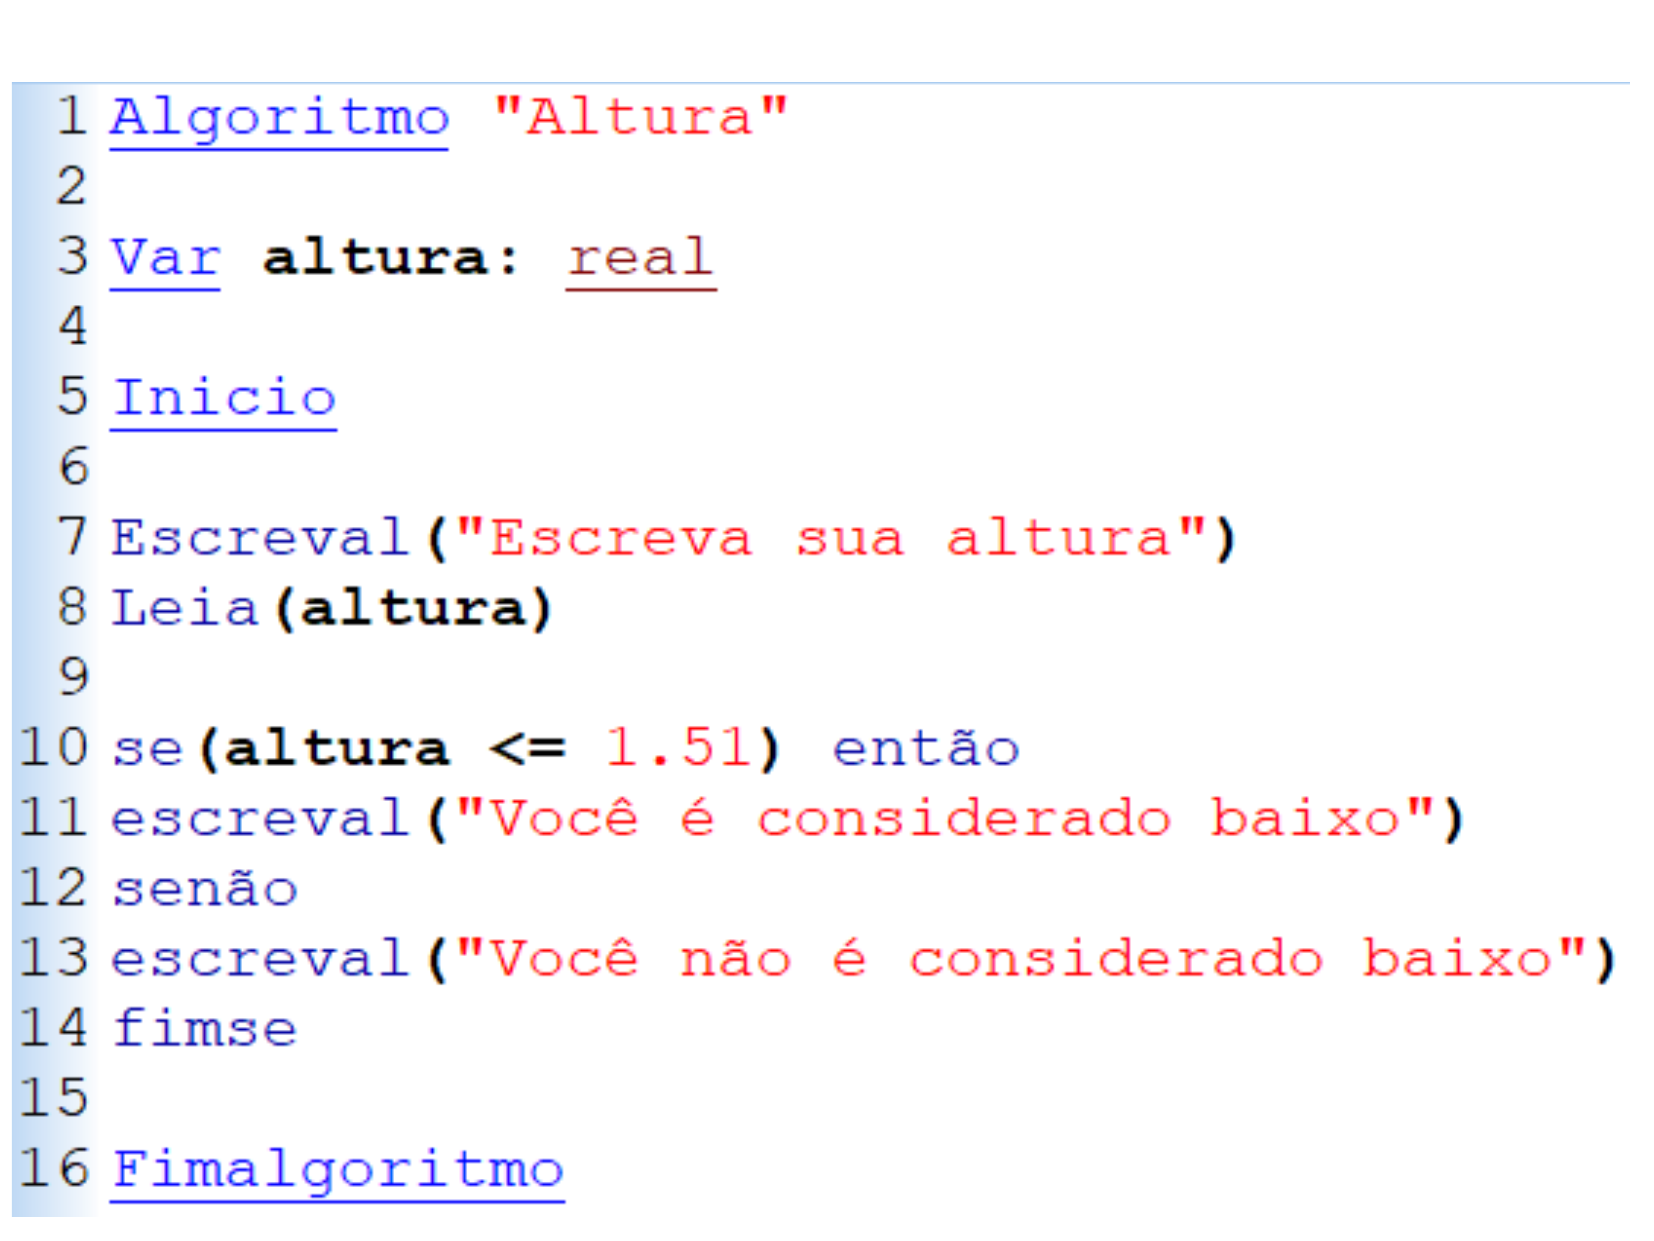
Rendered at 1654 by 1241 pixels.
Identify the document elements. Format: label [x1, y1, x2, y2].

picture [11, 82, 1630, 1217]
